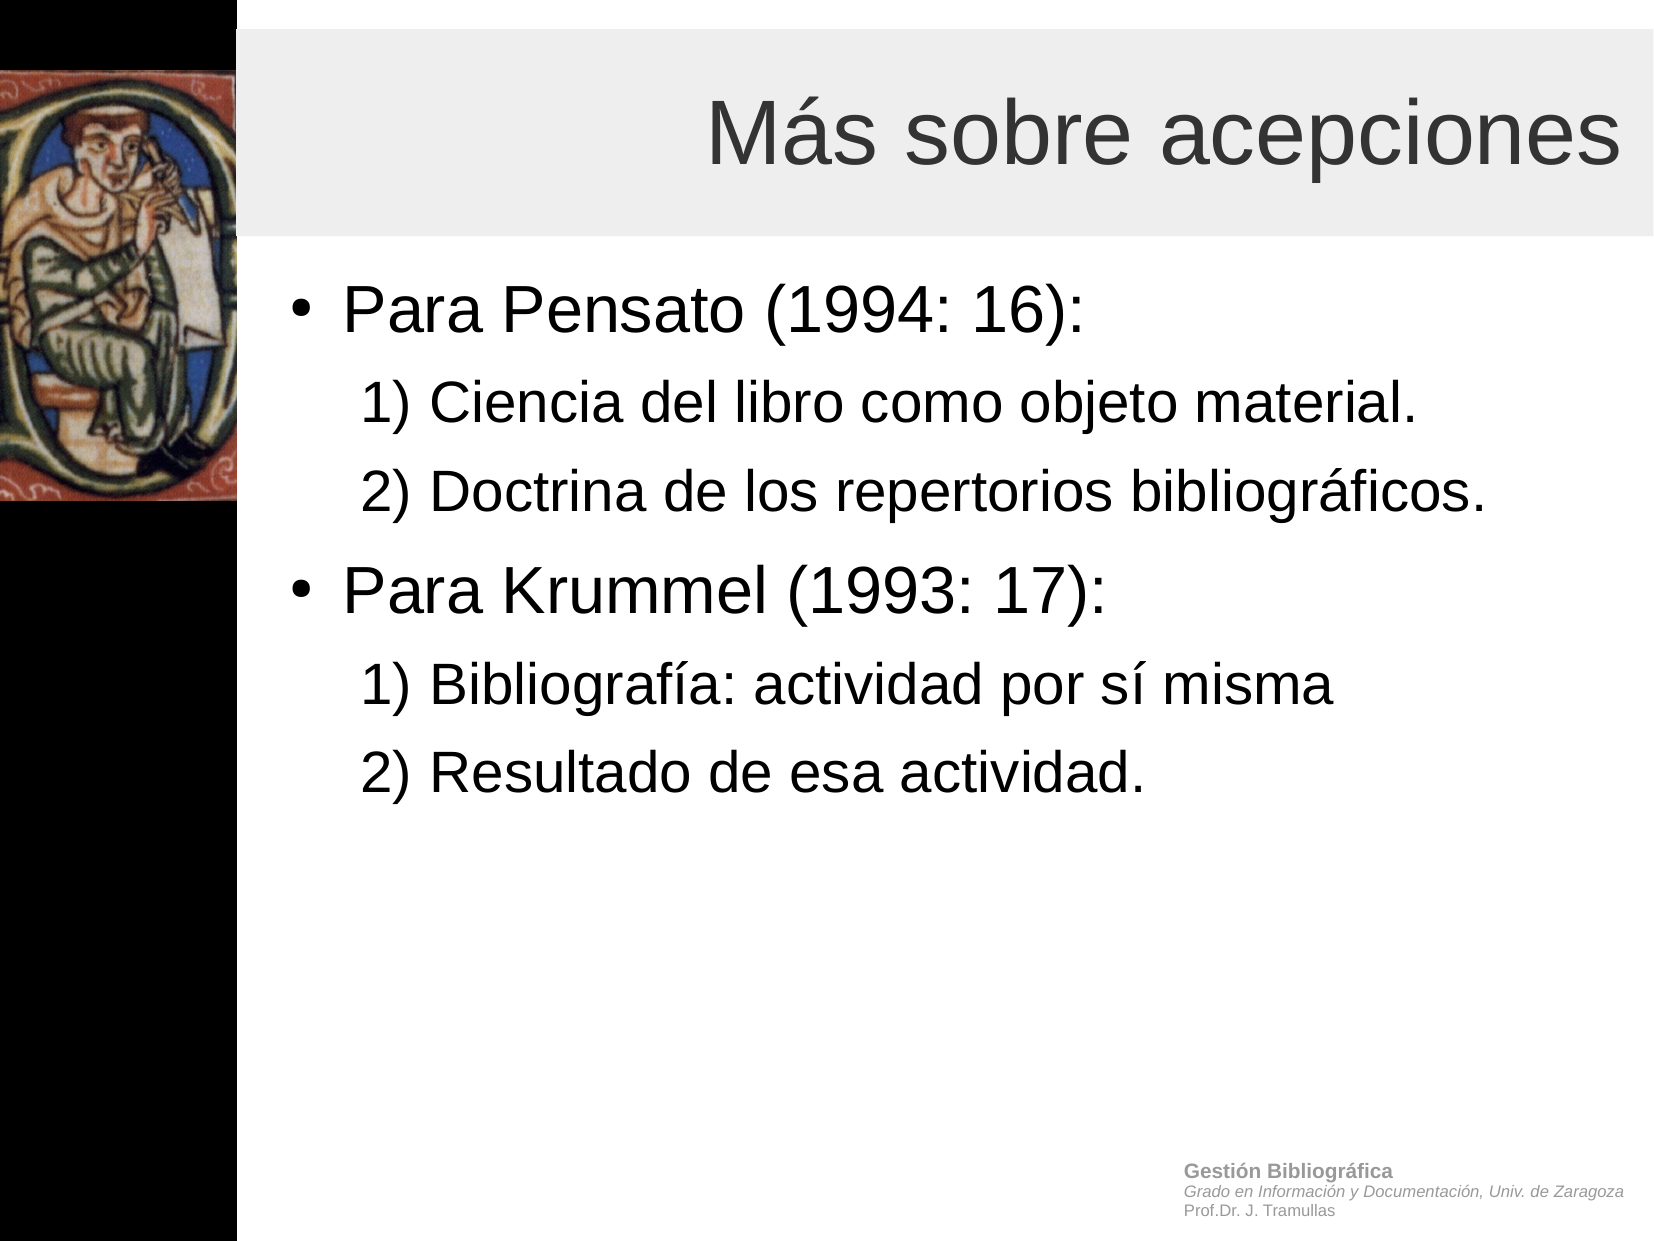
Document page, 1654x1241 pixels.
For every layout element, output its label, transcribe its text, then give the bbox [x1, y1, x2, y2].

picture [0, 70, 237, 501]
title Más sobre acepciones [236, 29, 1654, 237]
list Para Pensato (1994: 16): Ciencia del libro como objeto material. Doctrina de los repertorios bibliográficos. Para Krummel (1993: 17): Bibliografía: actividad por sí misma Resultado de esa actividad. [271, 271, 1619, 1134]
